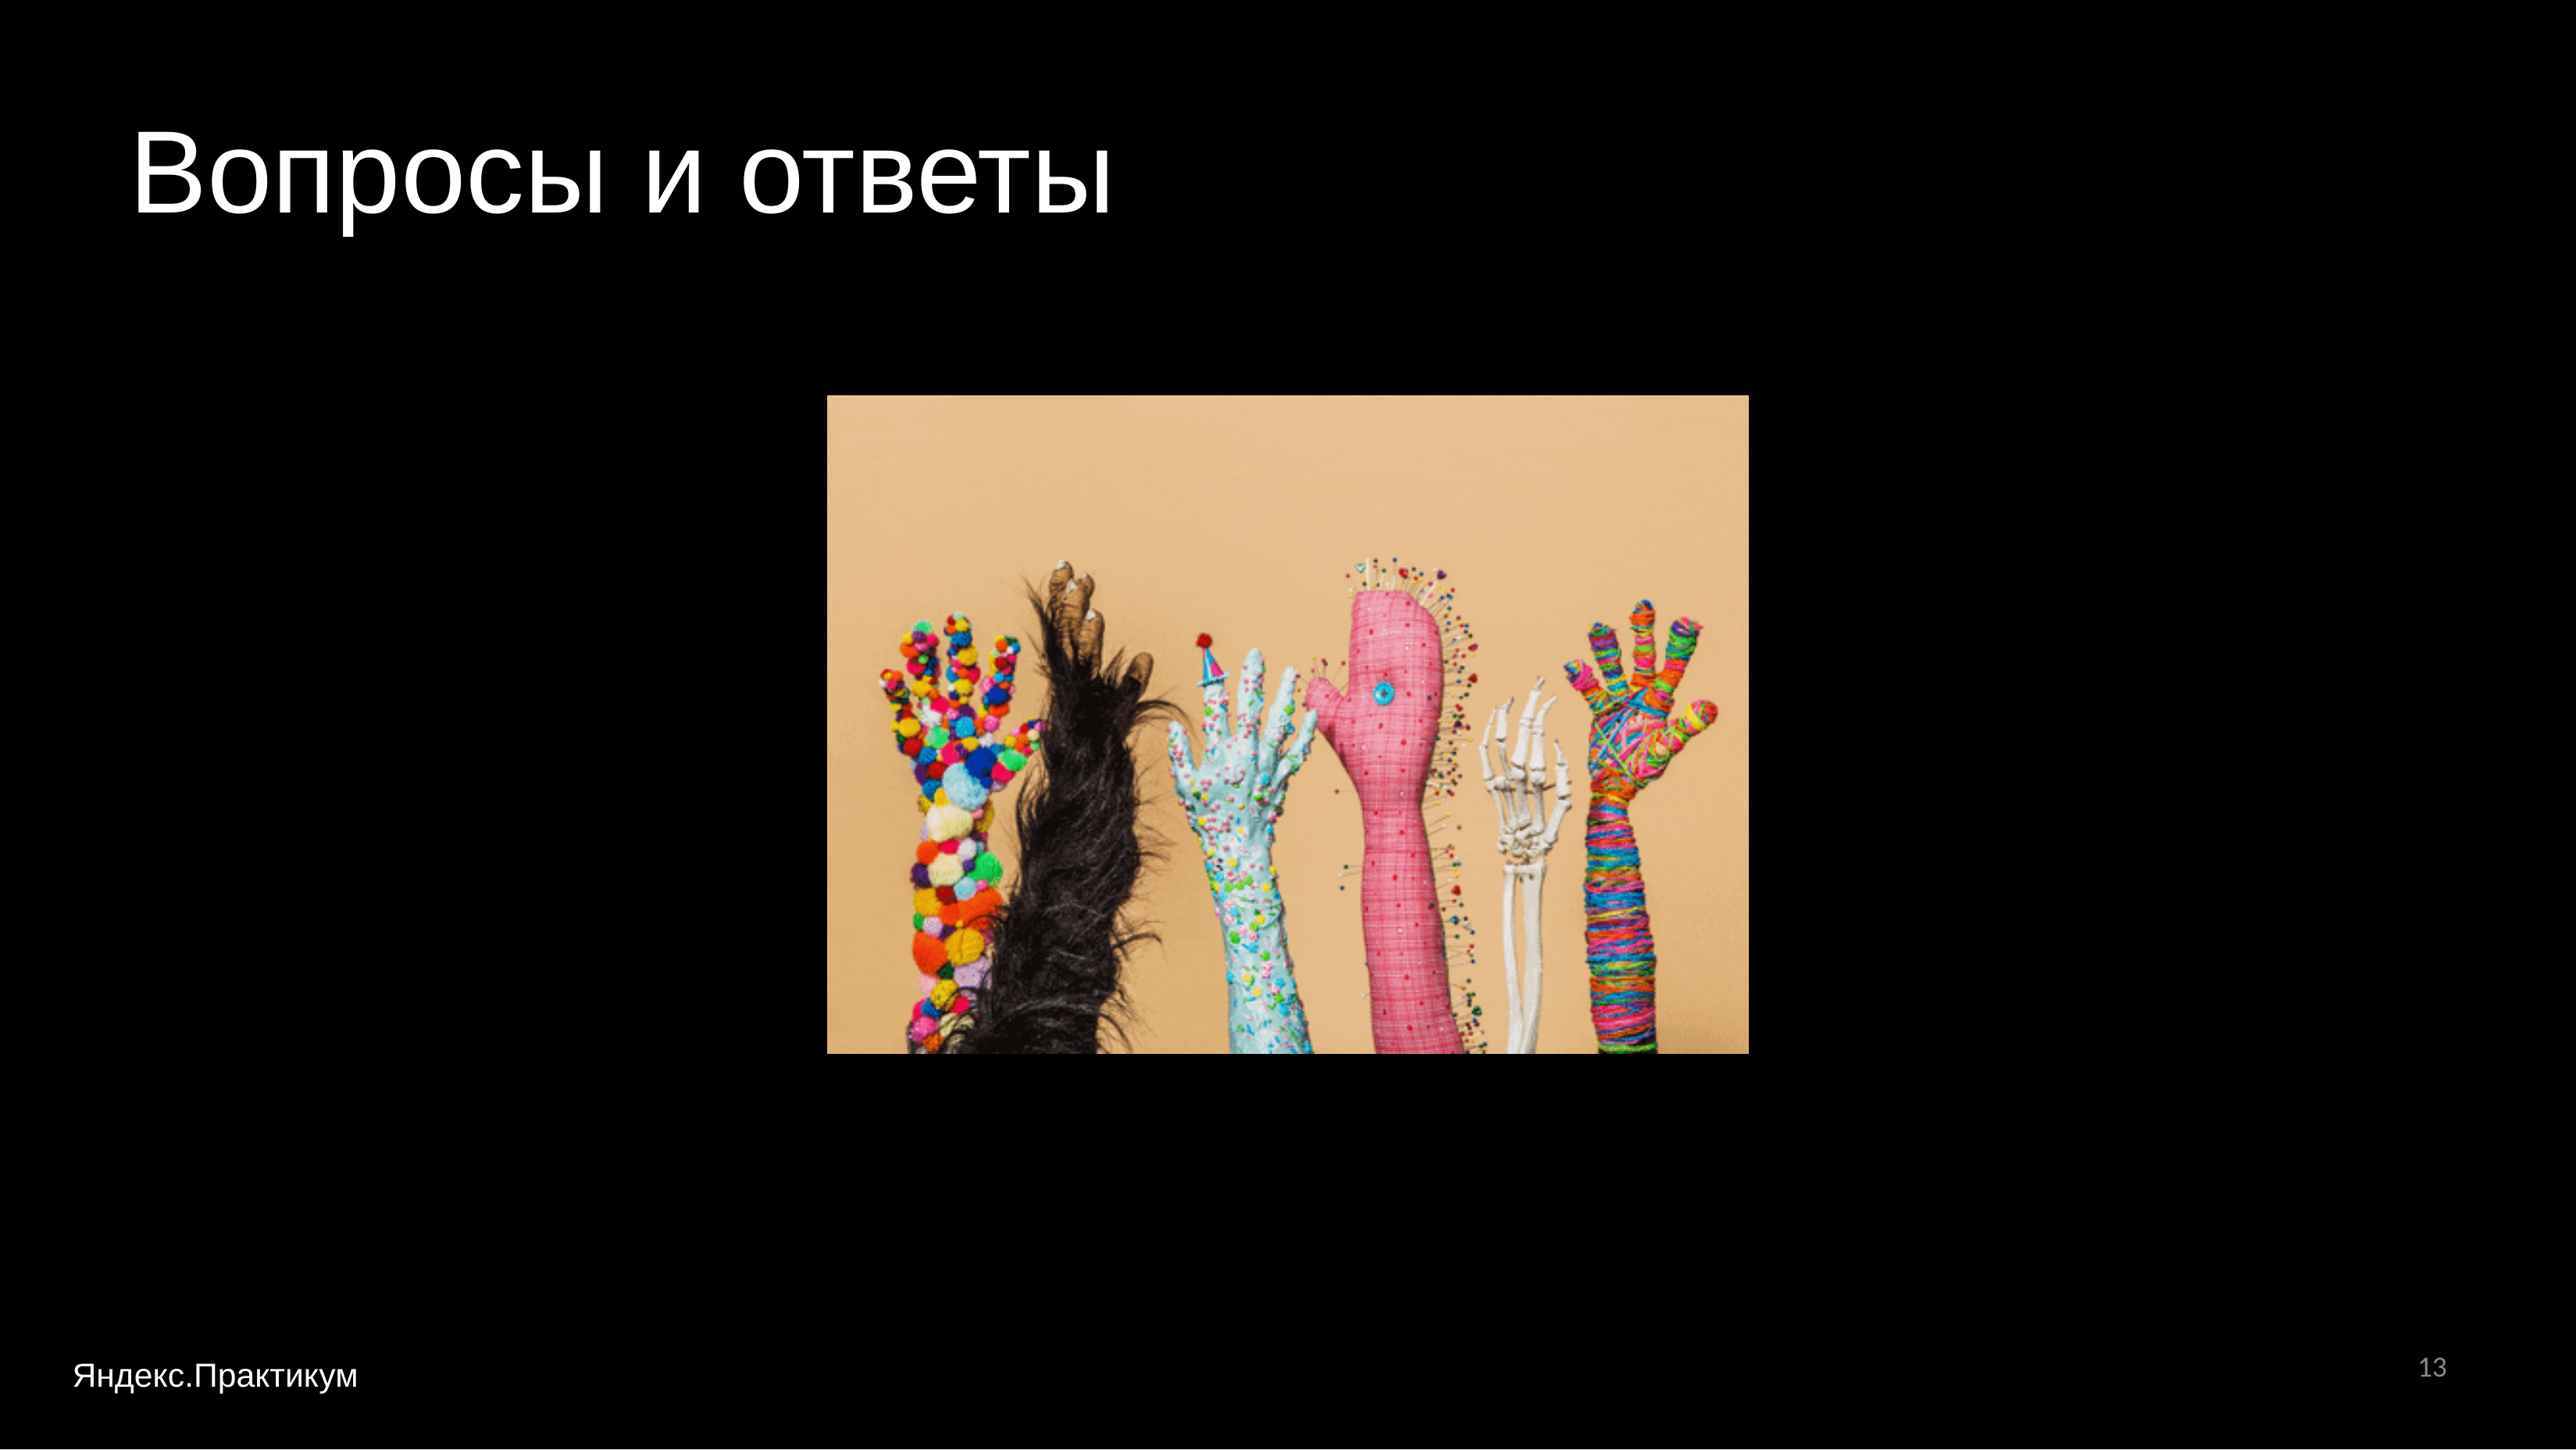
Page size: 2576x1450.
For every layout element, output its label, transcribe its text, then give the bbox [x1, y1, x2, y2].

text_box [0, 0, 2576, 1450]
slide_number <number> [1854, 1348, 2447, 1421]
text_box Яндекс.Практикум [70, 1346, 365, 1390]
text_box Вопросы и ответы [70, 66, 2513, 262]
picture [827, 395, 1749, 1054]
